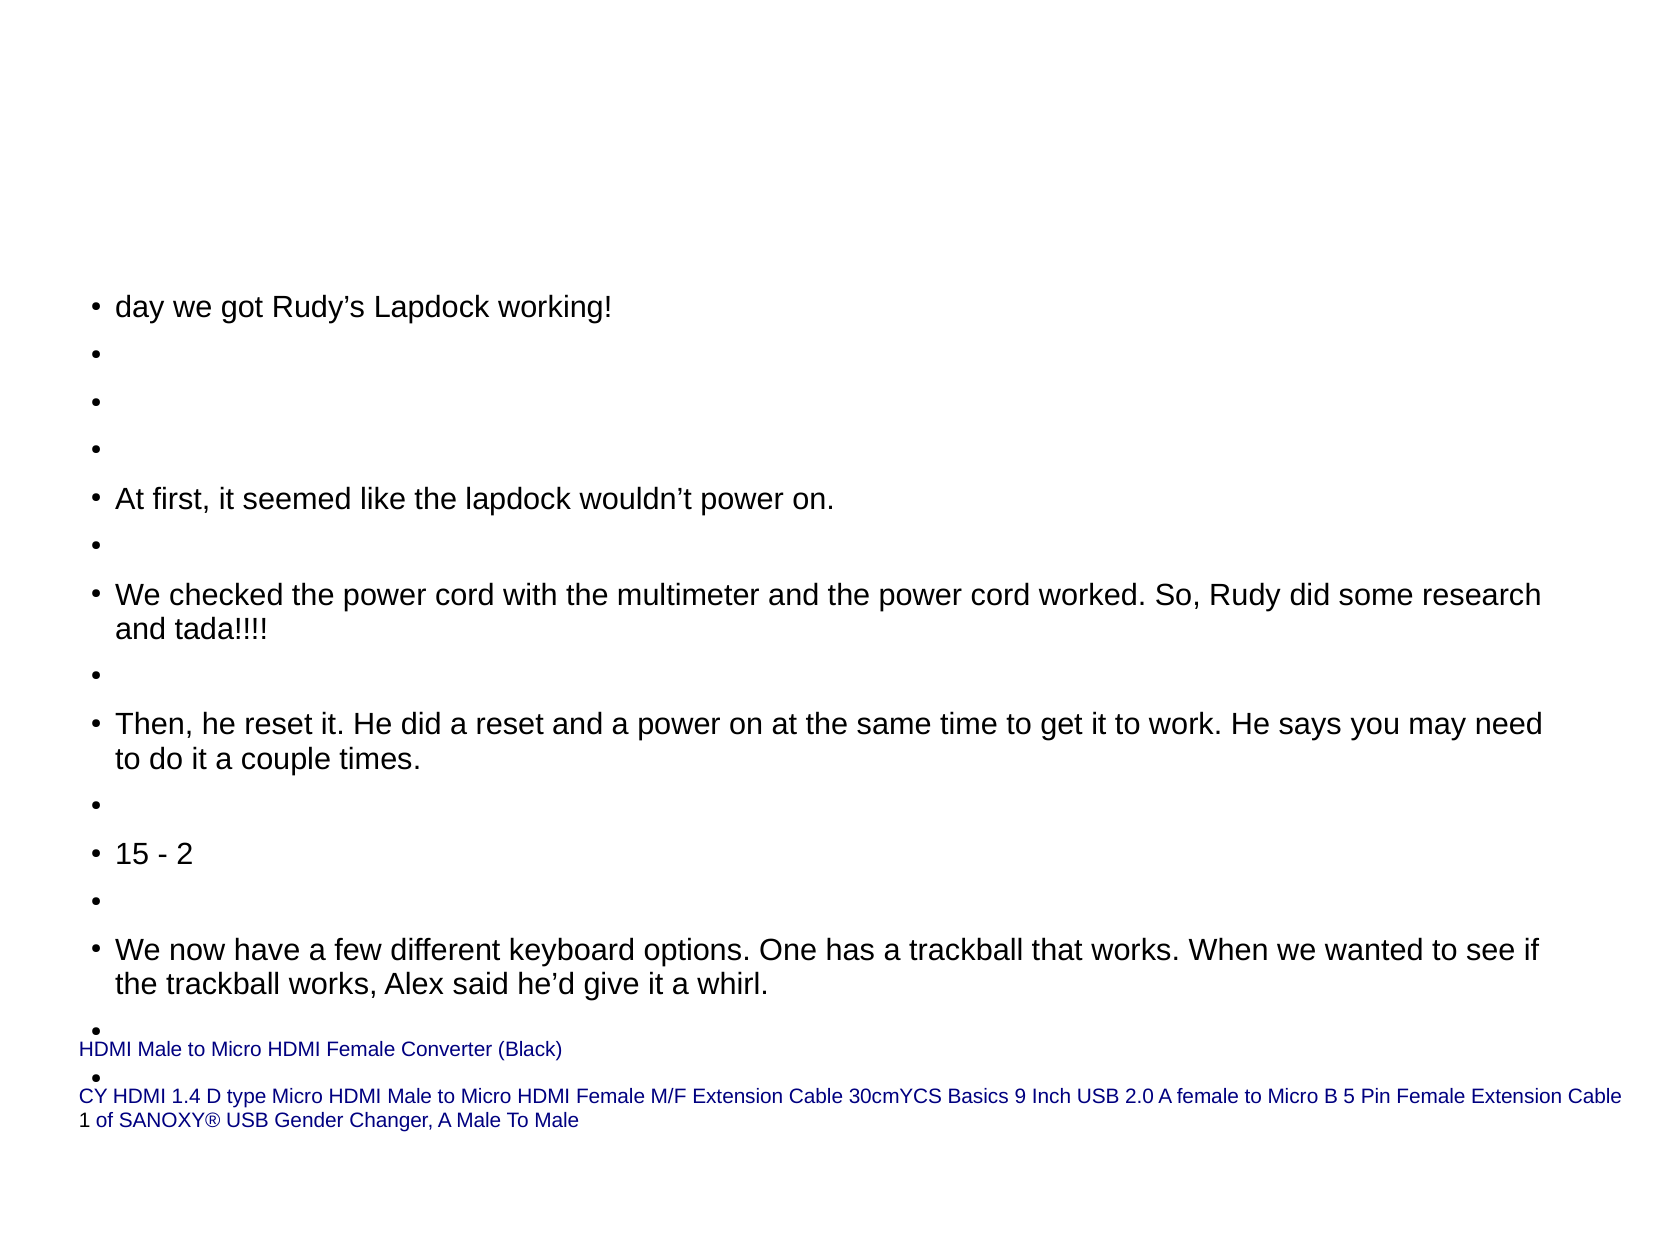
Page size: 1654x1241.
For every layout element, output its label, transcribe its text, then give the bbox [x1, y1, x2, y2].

text_box HDMI Male to Micro HDMI Female Converter (Black) CY HDMI 1.4 D type Micro HDMI Male to Micro HDMI Female M/F Extension Cable 30cmYCS Basics 9 Inch USB 2.0 A female to Micro B 5 Pin Female Extension Cable1 of SANOXY® USB Gender Changer, A Male To Male [63, 1029, 1654, 1141]
list day we got Rudy’s Lapdock working! At first, it seemed like the lapdock wouldn’t power on. We checked the power cord with the multimeter and the power cord worked. So, Rudy did some research and tada!!!! Then, he reset it. He did a reset and a power on at the same time to get it to work. He says you may need to do it a couple times. 15 - 2 We now have a few different keyboard options. One has a trackball that works. When we wanted to see if the trackball works, Alex said he’d give it a whirl. [82, 290, 1571, 1010]
